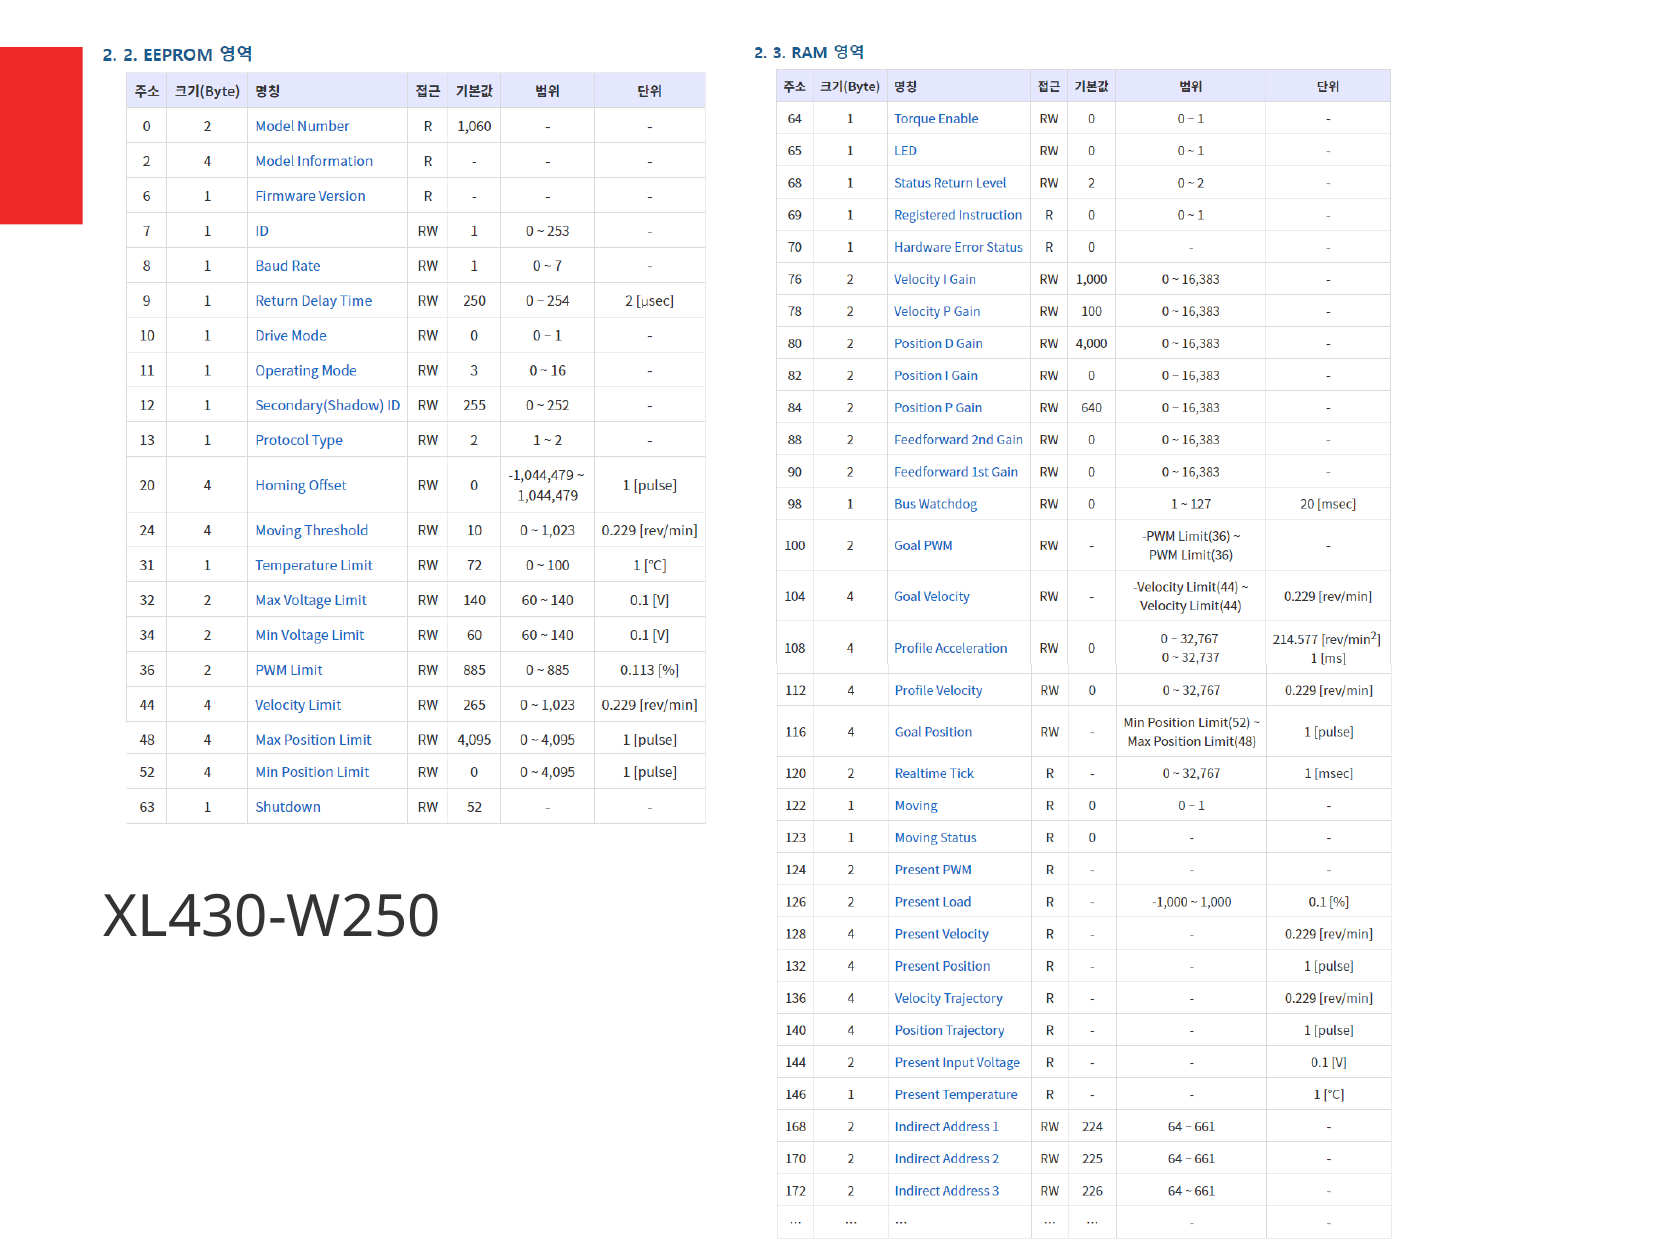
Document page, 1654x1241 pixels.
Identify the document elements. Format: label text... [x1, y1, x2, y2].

chart [752, 949, 1395, 1241]
picture [97, 44, 711, 826]
text_box XL430-W250 [103, 877, 1557, 949]
chart [752, 43, 1395, 877]
